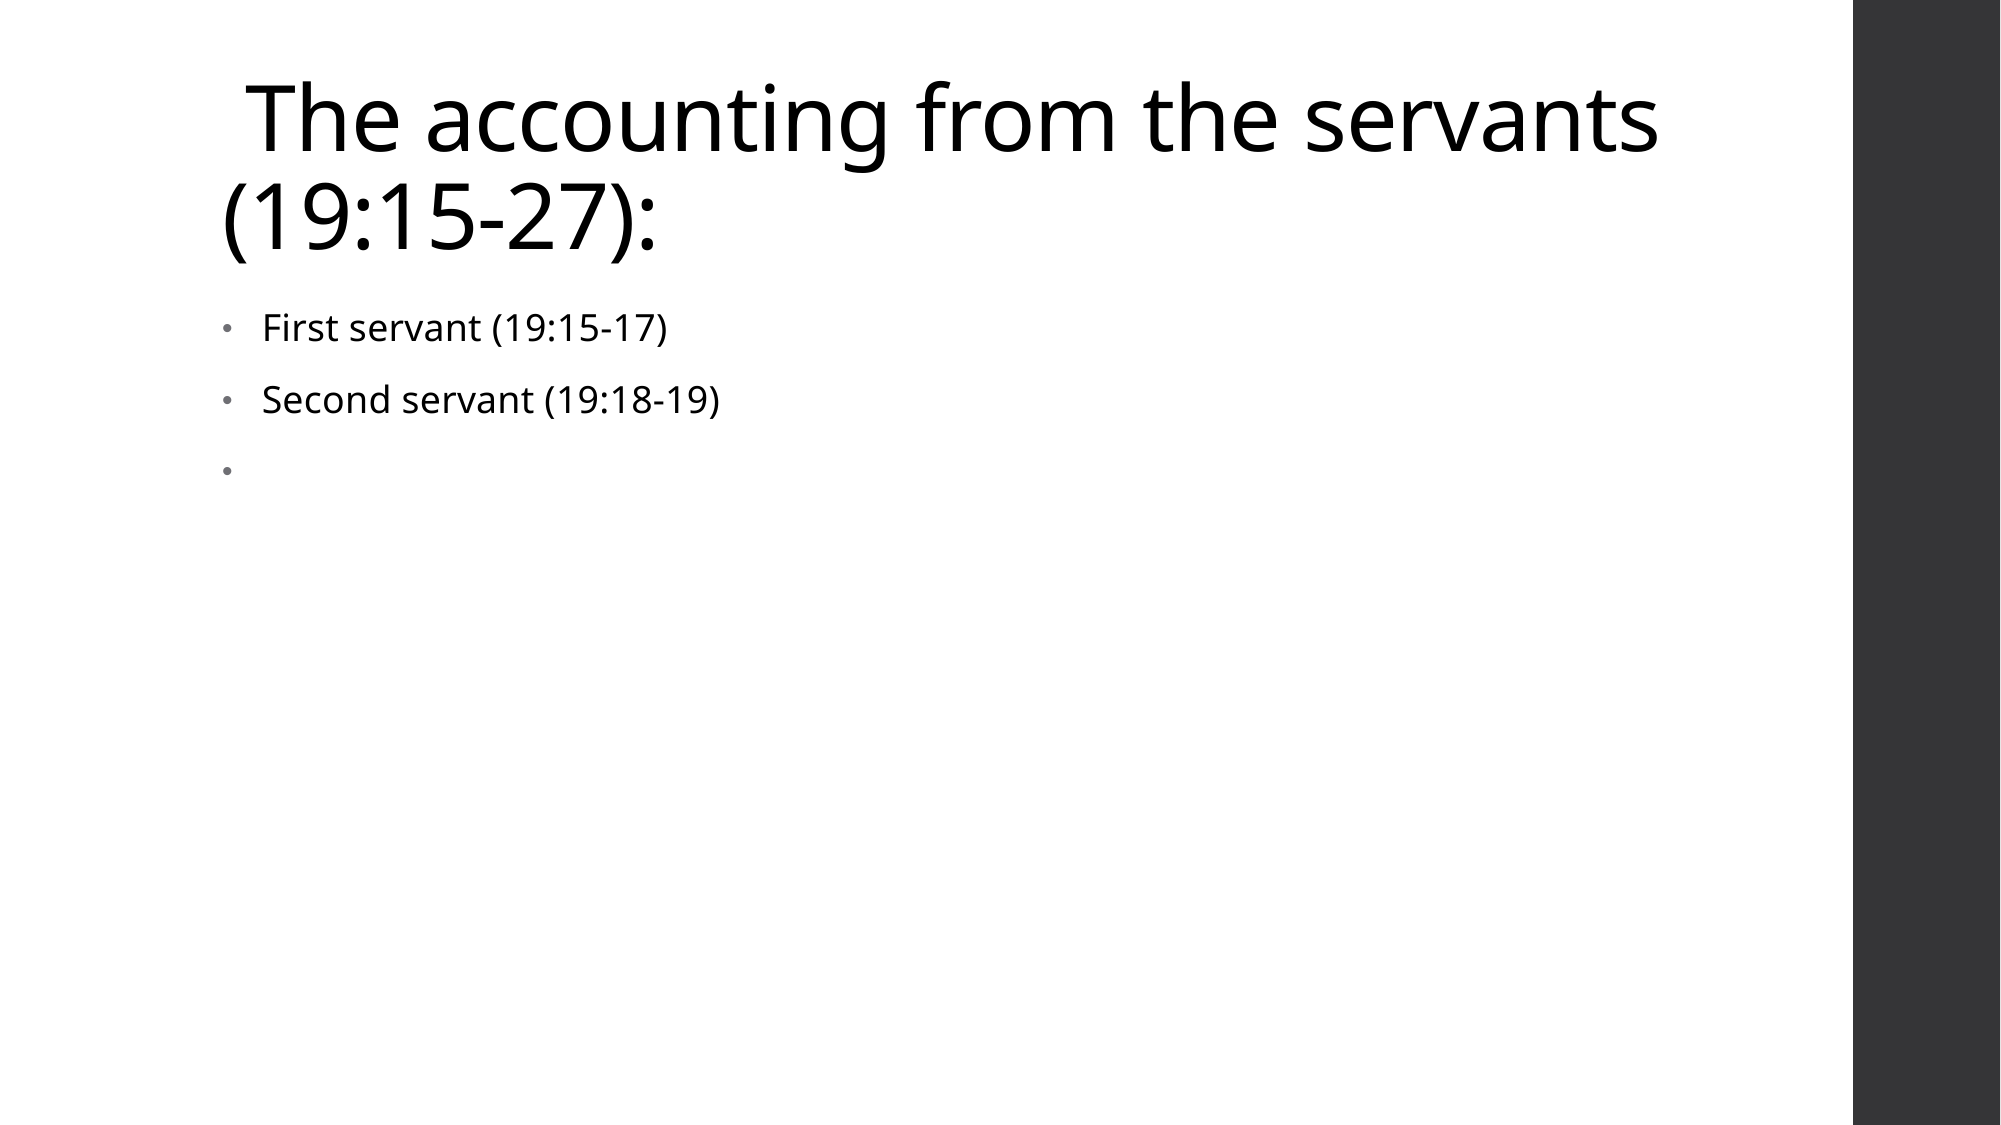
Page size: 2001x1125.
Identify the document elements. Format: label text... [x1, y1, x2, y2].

title The accounting from the servants (19:15-27): [206, 60, 1797, 278]
list First servant (19:15-17) Second servant (19:18-19) [206, 299, 1617, 1014]
